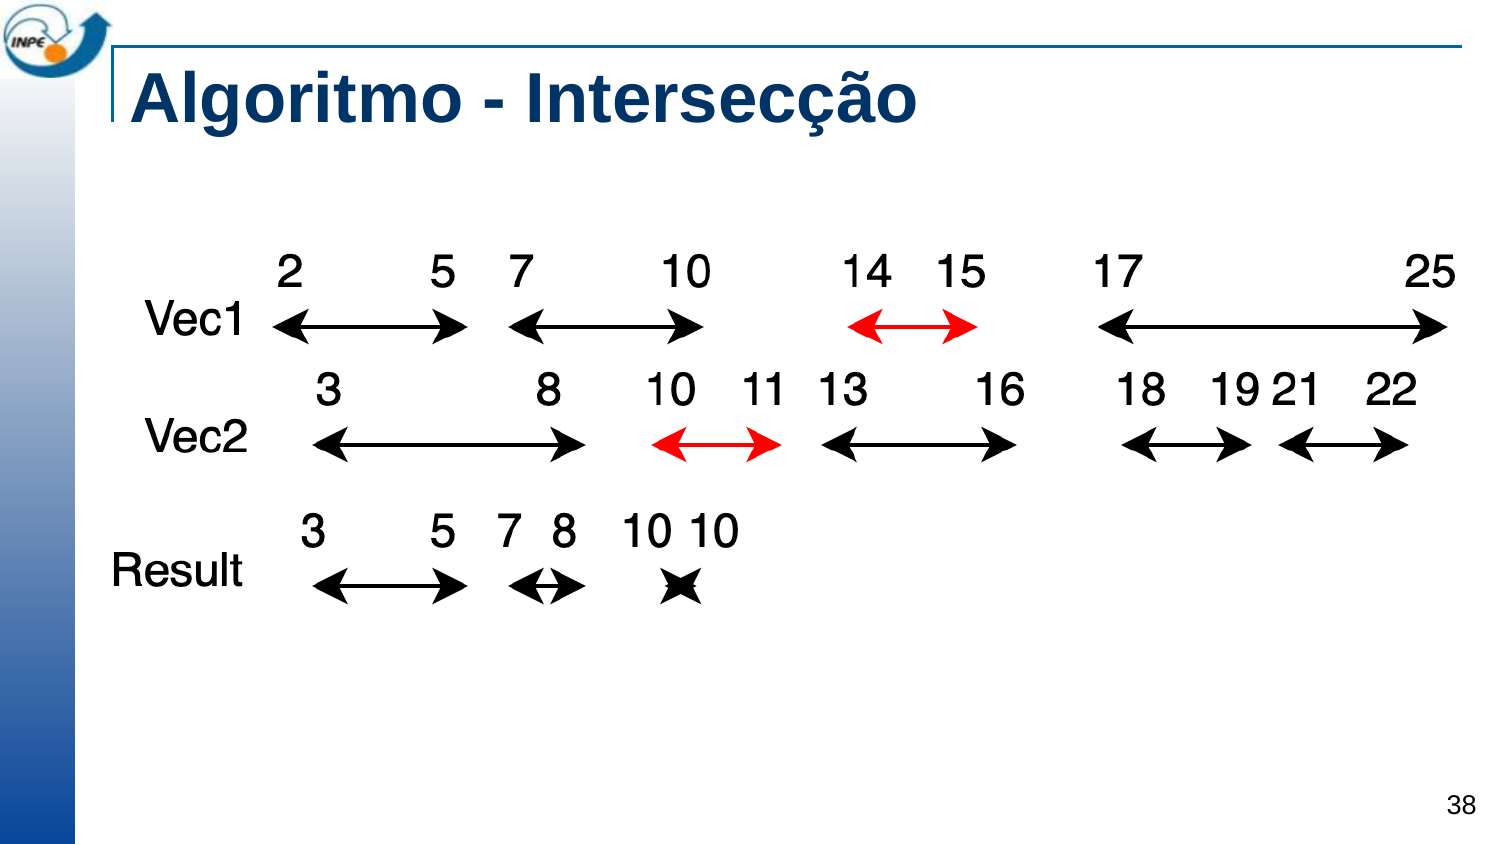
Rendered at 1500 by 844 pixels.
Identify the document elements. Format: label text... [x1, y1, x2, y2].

title Algoritmo - Intersecção [112, 46, 1450, 141]
slide_number <number> [1403, 779, 1494, 844]
picture [0, 0, 113, 79]
picture [72, 224, 1490, 620]
